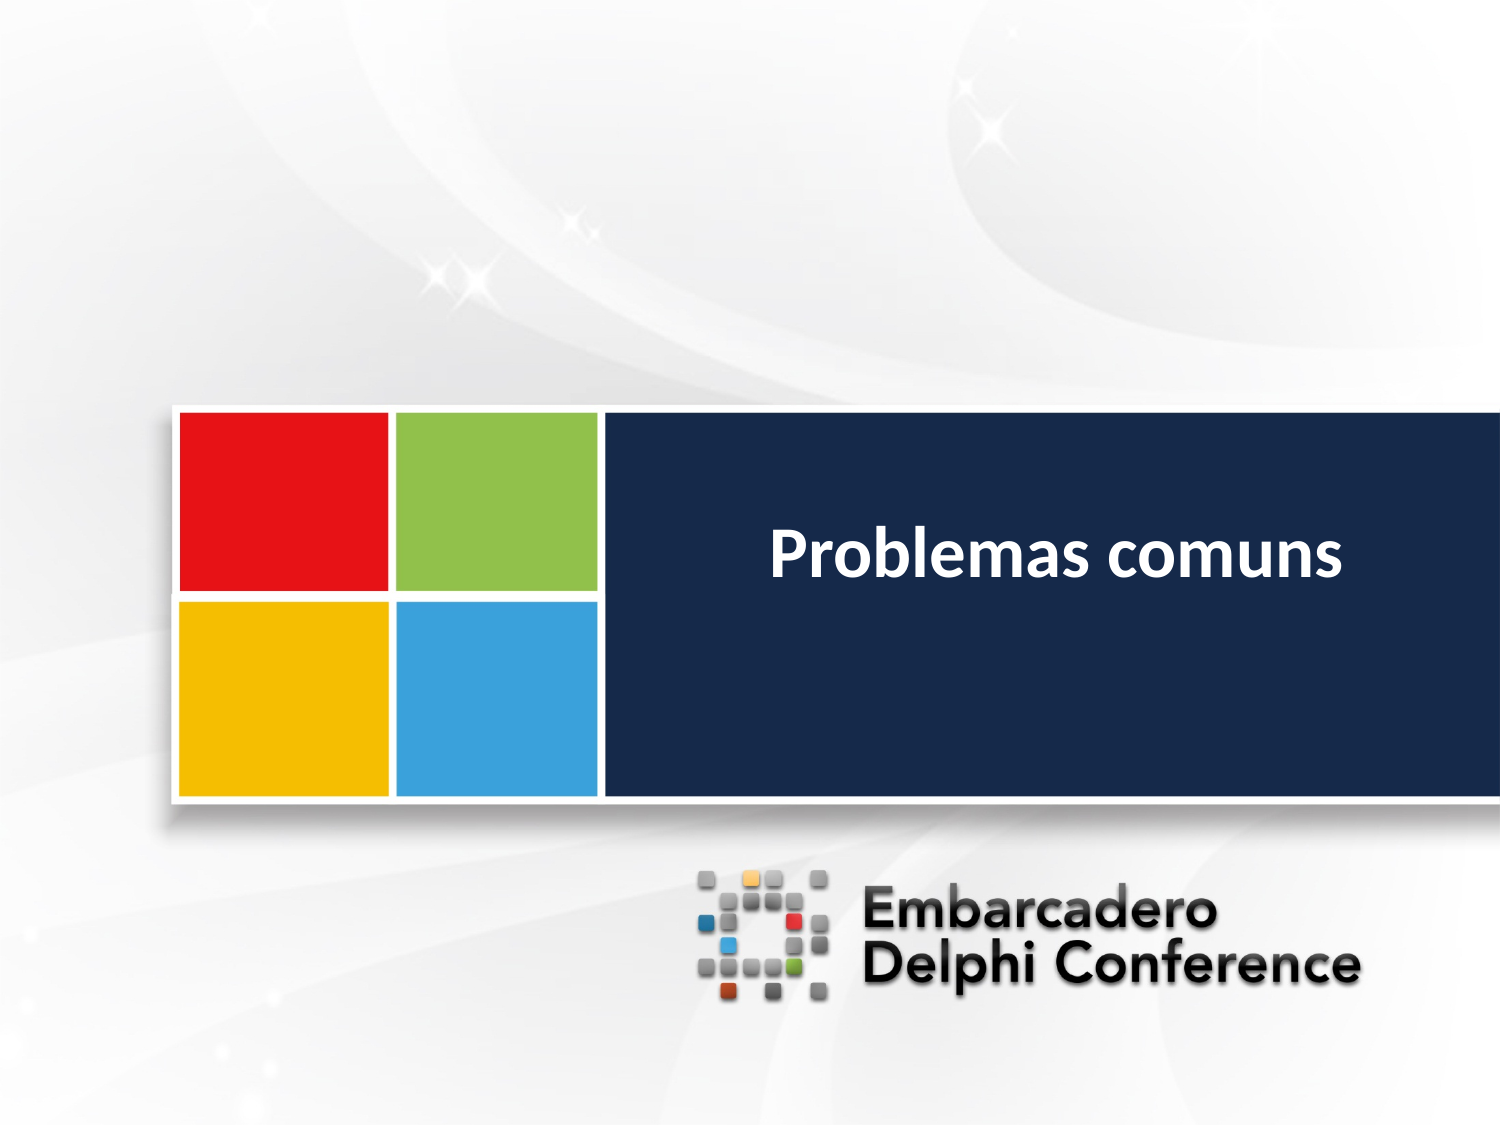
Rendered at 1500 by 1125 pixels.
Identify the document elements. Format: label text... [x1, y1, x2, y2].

picture [0, 0, 1500, 1125]
title Problemas comuns [670, 515, 809, 595]
